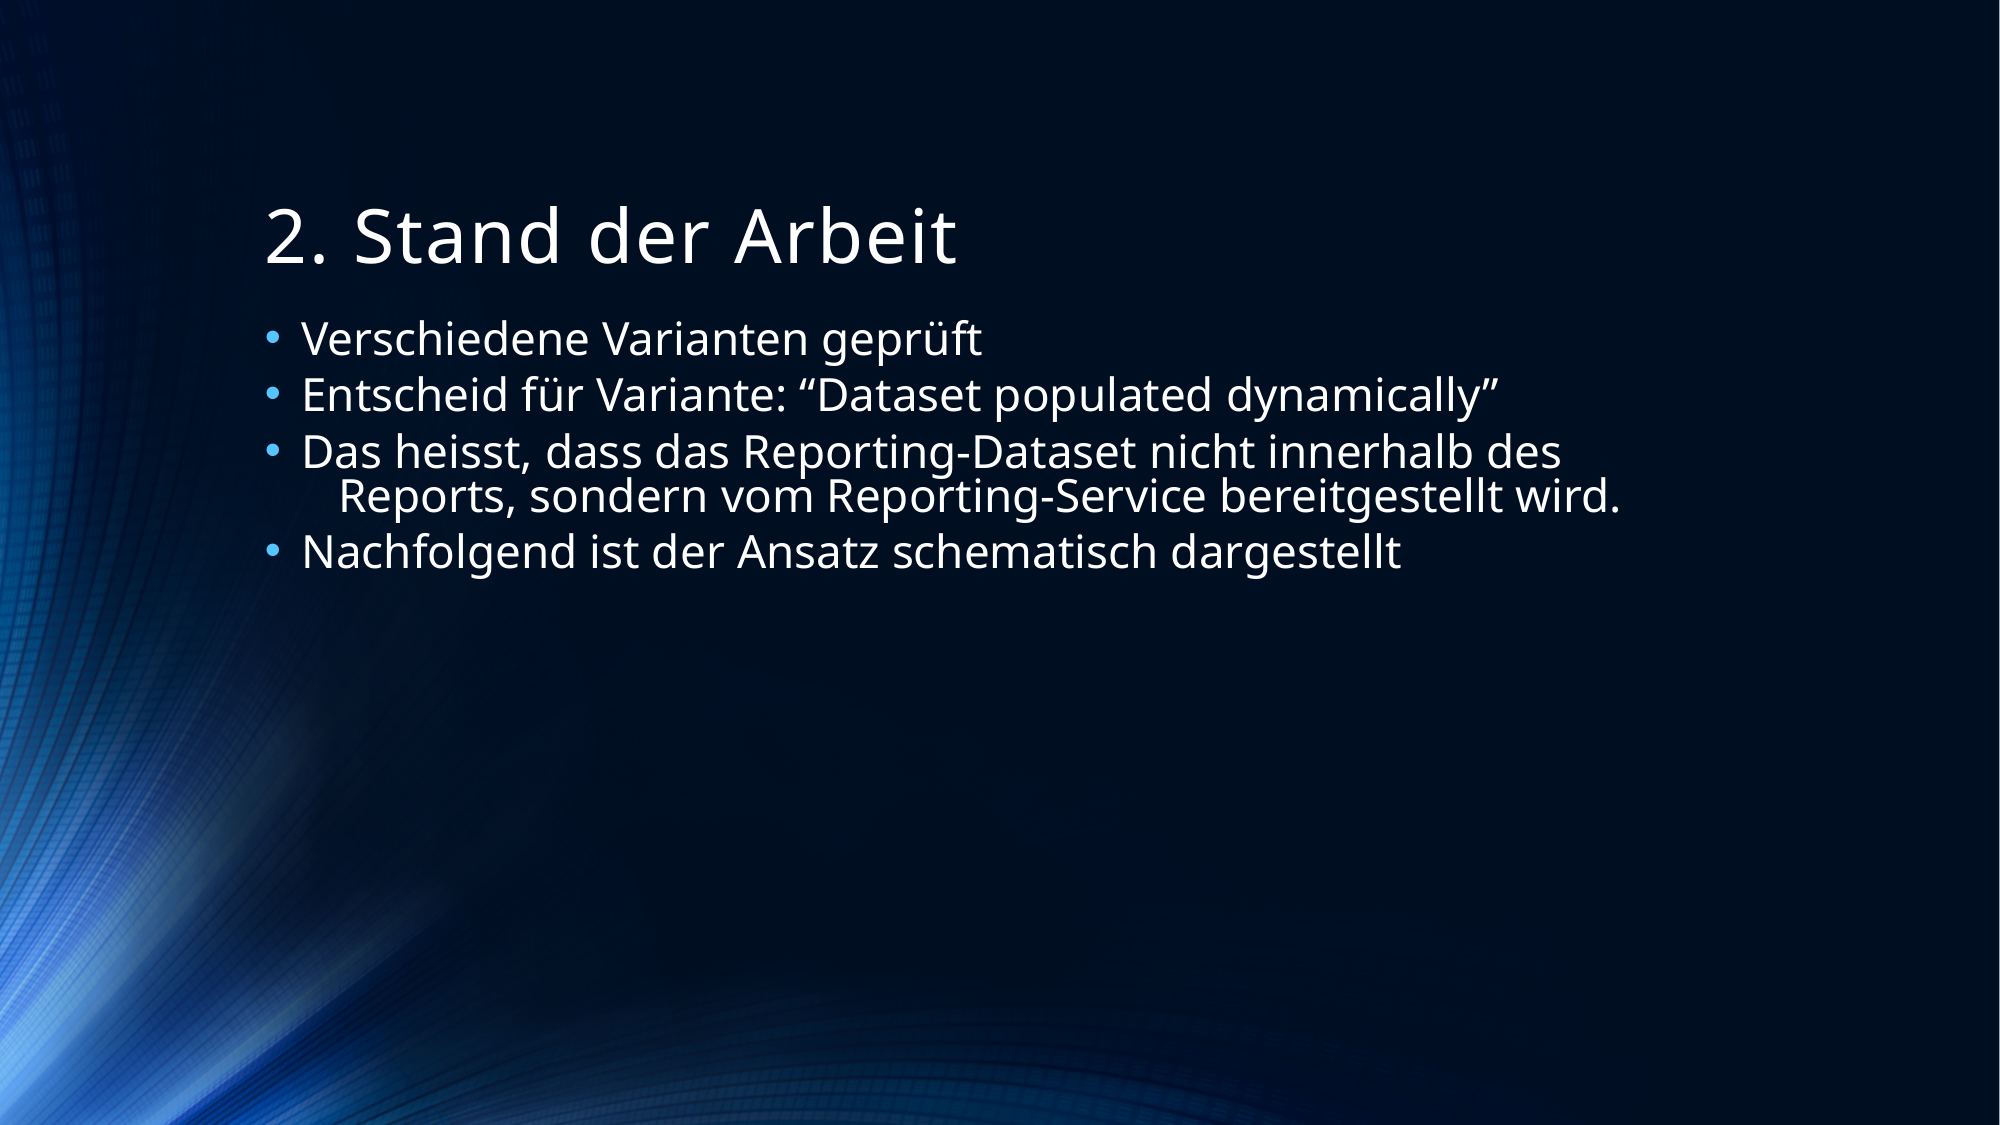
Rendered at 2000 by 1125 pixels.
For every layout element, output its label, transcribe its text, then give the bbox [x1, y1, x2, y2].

title 2. Stand der Arbeit [249, 62, 1750, 288]
list Verschiedene Varianten geprüft Entscheid für Variante: “Dataset populated dynamically” Das heisst, dass das Reporting-Dataset nicht innerhalb des Reports, sondern vom Reporting-Service bereitgestellt wird. Nachfolgend ist der Ansatz schematisch dargestellt [249, 312, 1749, 988]
